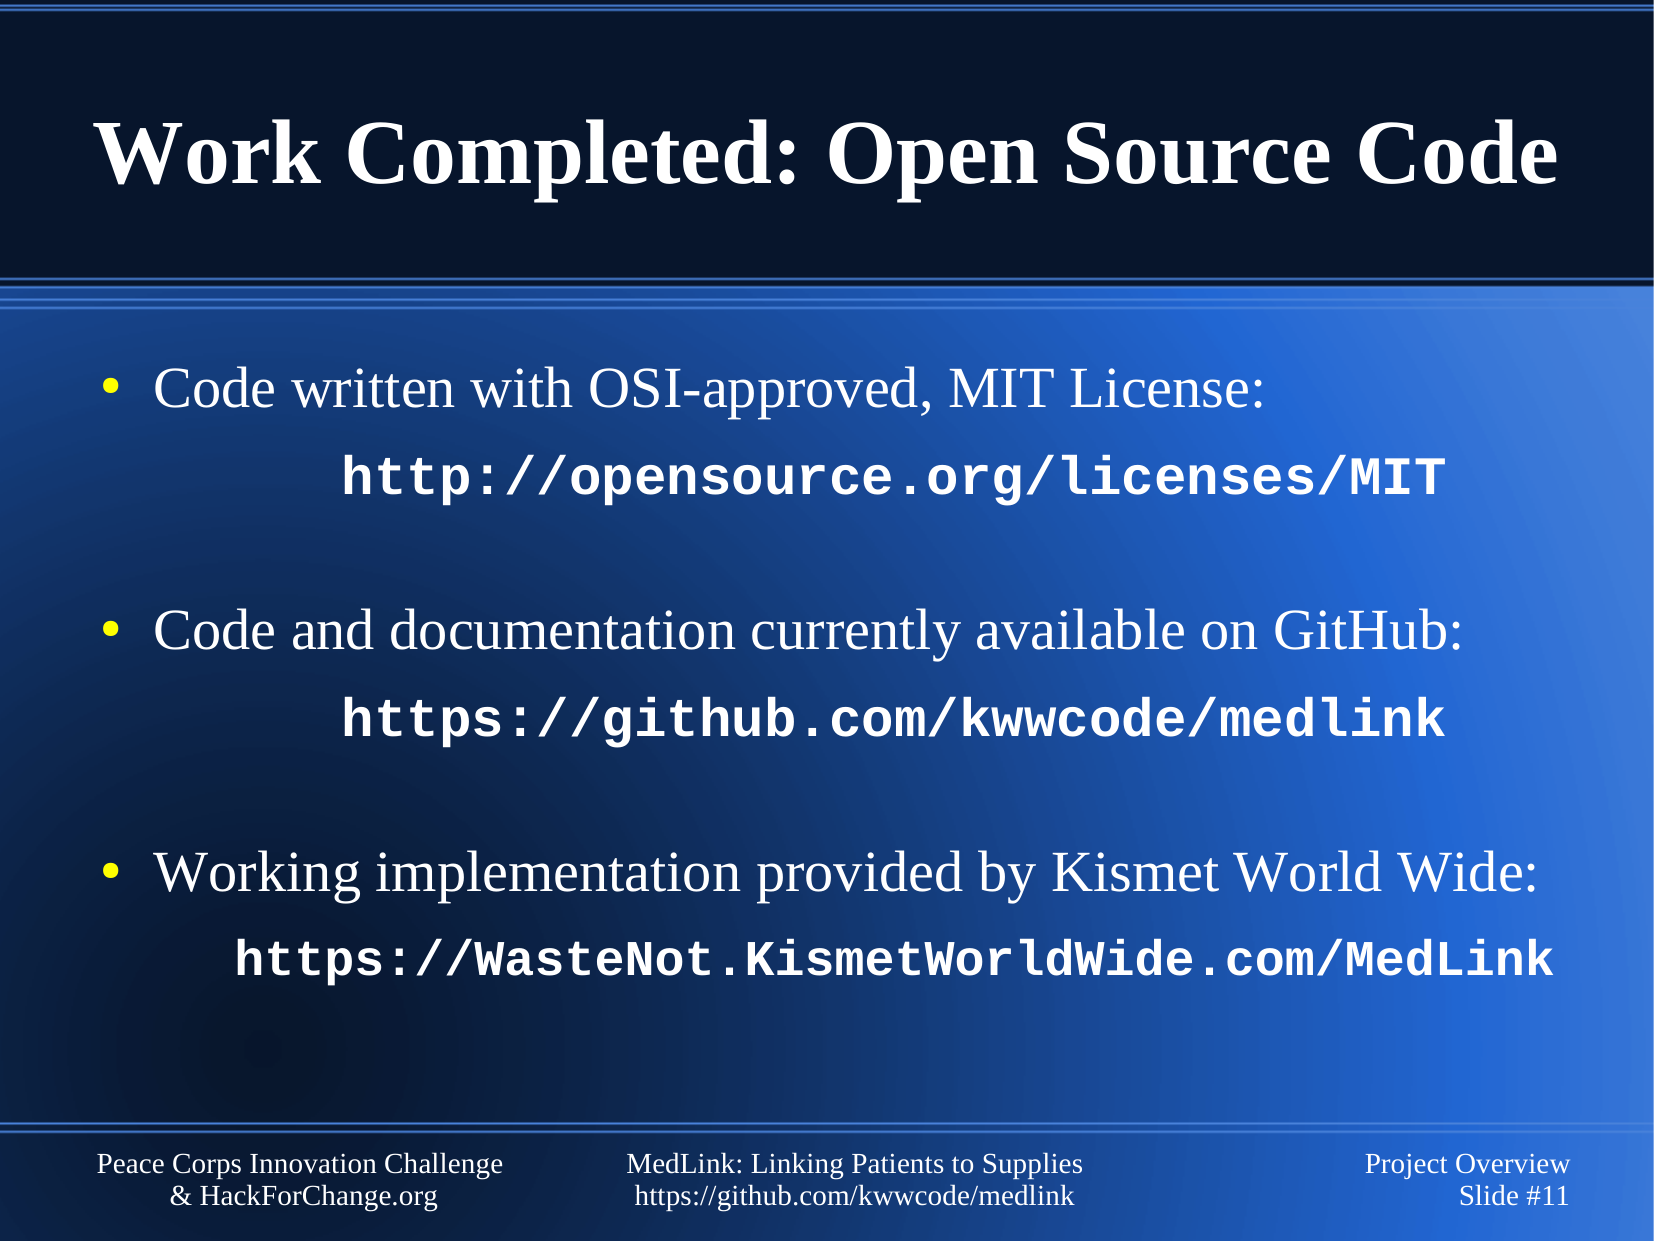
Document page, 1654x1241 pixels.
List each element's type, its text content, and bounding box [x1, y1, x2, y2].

title Work Completed: Open Source Code [82, 49, 1571, 257]
list Code written with OSI-approved, MIT License: http://opensource.org/licenses/MIT Code and documentation currently available on GitHub: https://github.com/kwwcode/medlink Working implementation provided by Kismet World Wide: https://WasteNot.KismetWorldWide.com/MedLink [82, 355, 1636, 1058]
picture [0, 0, 1654, 1241]
